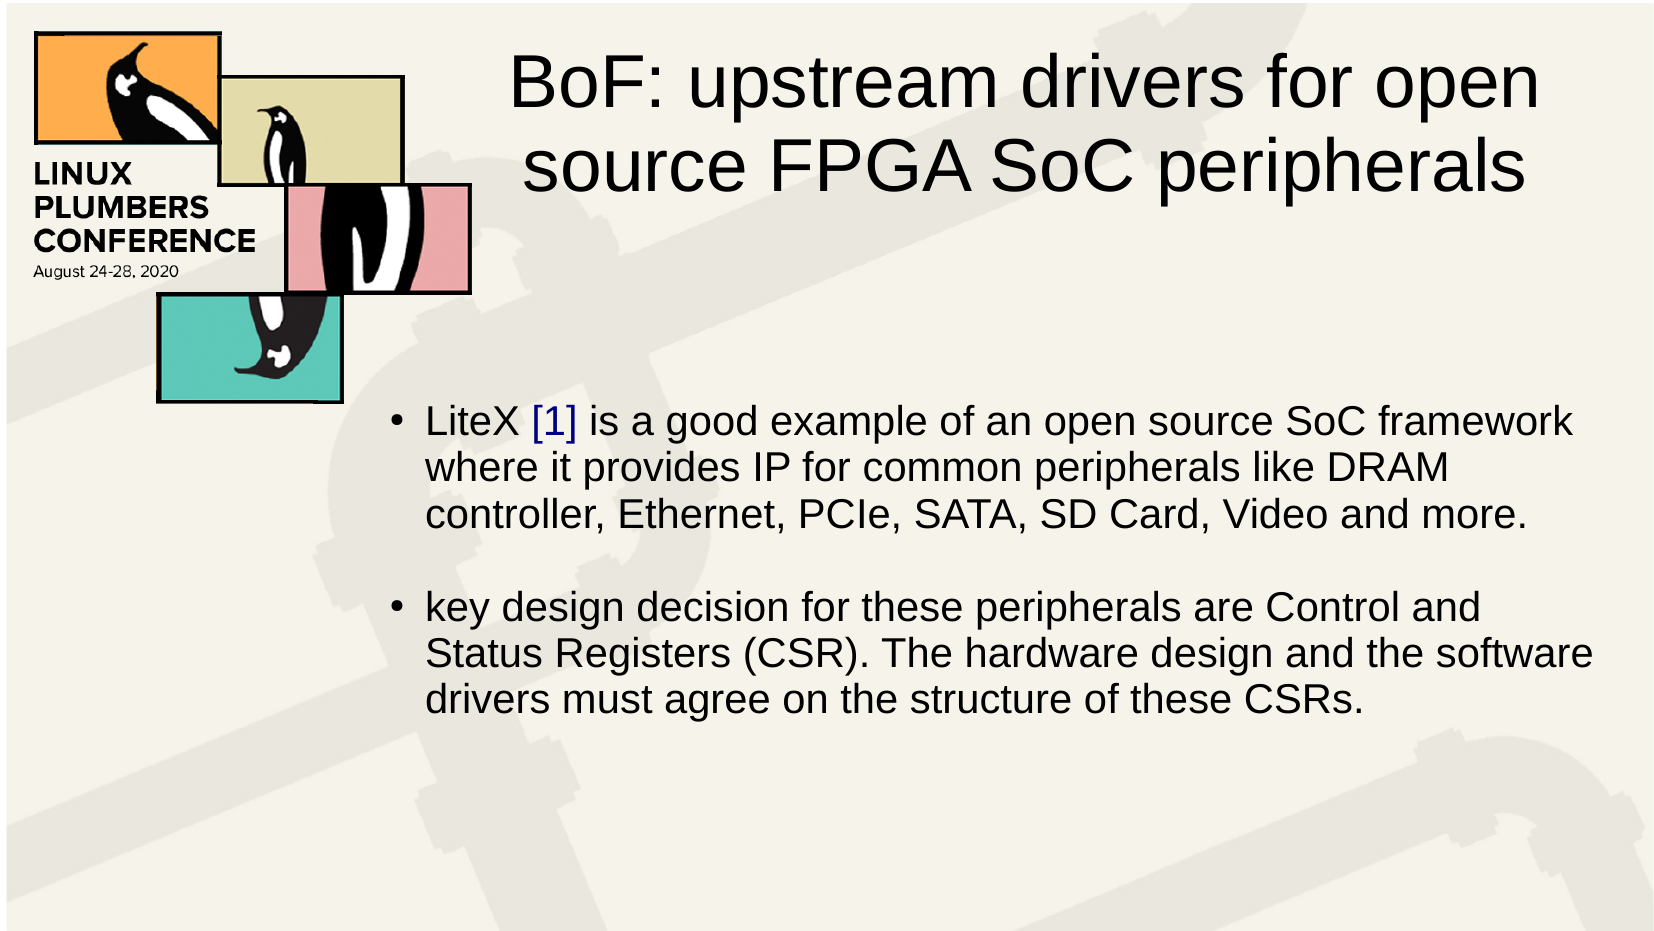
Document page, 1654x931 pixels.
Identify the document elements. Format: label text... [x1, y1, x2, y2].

title BoF: upstream drivers for open source FPGA SoC peripherals [480, 37, 1571, 210]
subtitle LiteX [1] is a good example of an open source SoC framework where it provides IP for common peripherals like DRAM controller, Ethernet, PCIe, SATA, SD Card, Video and more. key design decision for these peripherals are Control and Status Registers (CSR). The hardware design and the software drivers must agree on the structure of these CSRs. [389, 310, 1601, 810]
picture [6, 3, 1654, 931]
